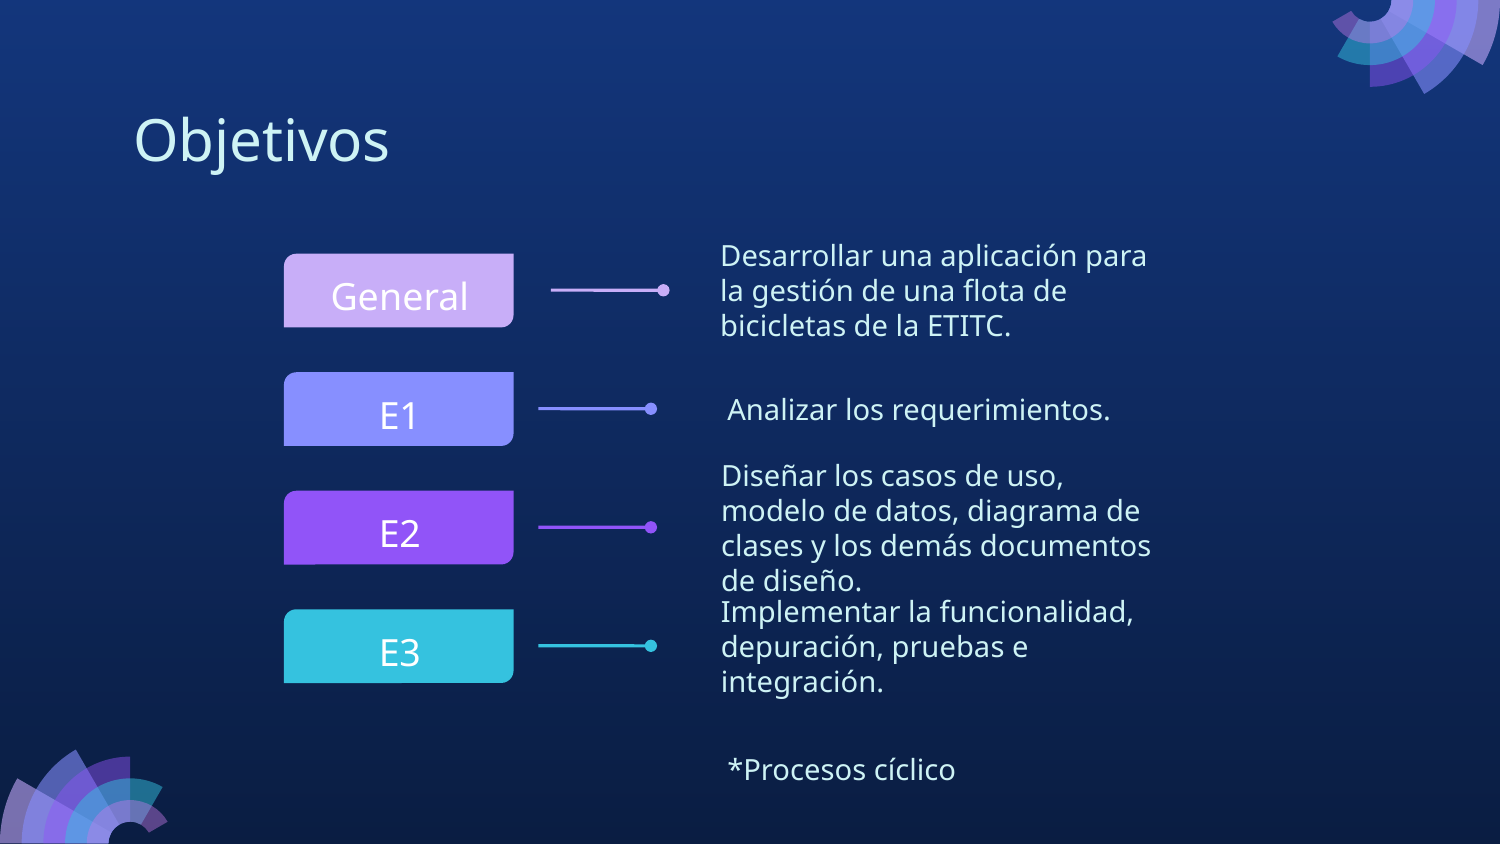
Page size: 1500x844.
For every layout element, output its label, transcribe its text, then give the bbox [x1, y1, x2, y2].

text_box Analizar los requerimientos. [712, 360, 1253, 457]
text_box Desarrollar una aplicación para la gestión de una flota de bicicletas de la ETITC. [675, 242, 1216, 339]
subtitle E3 [303, 613, 497, 678]
text_box Implementar la funcionalidad, depuración, pruebas e integración. [675, 597, 1238, 694]
text_box [283, 609, 514, 684]
subtitle E1 [303, 376, 497, 441]
title Objetivos [118, 88, 1382, 183]
text_box [283, 490, 514, 565]
subtitle General [303, 258, 497, 323]
text_box [283, 253, 514, 328]
text_box *Procesos cíclico [712, 749, 1050, 788]
text_box Diseñar los casos de uso, modelo de datos, diagrama de clases y los demás documentos de diseño. [675, 479, 1216, 576]
text_box [283, 372, 514, 446]
subtitle E2 [303, 495, 497, 560]
